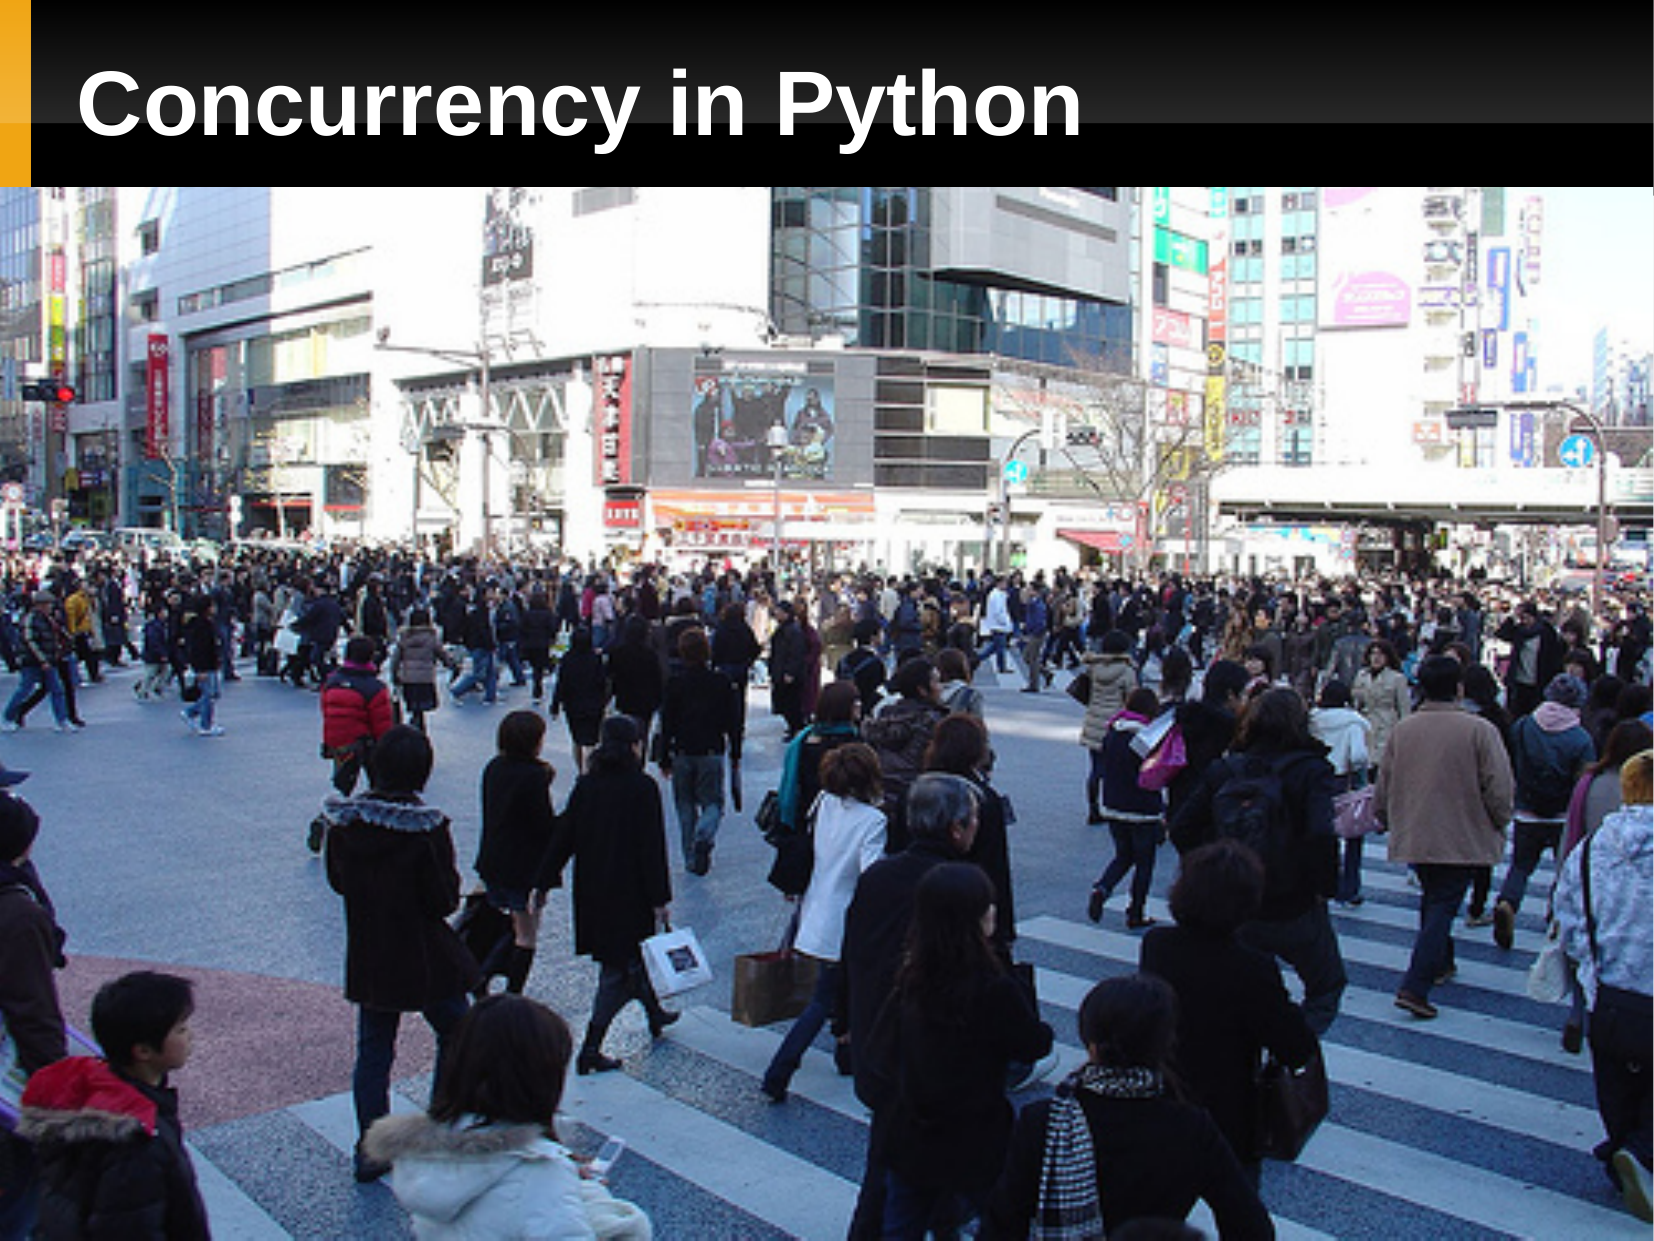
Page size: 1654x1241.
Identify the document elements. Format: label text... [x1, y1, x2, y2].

picture [0, 0, 1654, 1241]
title Concurrency in Python [76, 0, 1565, 187]
